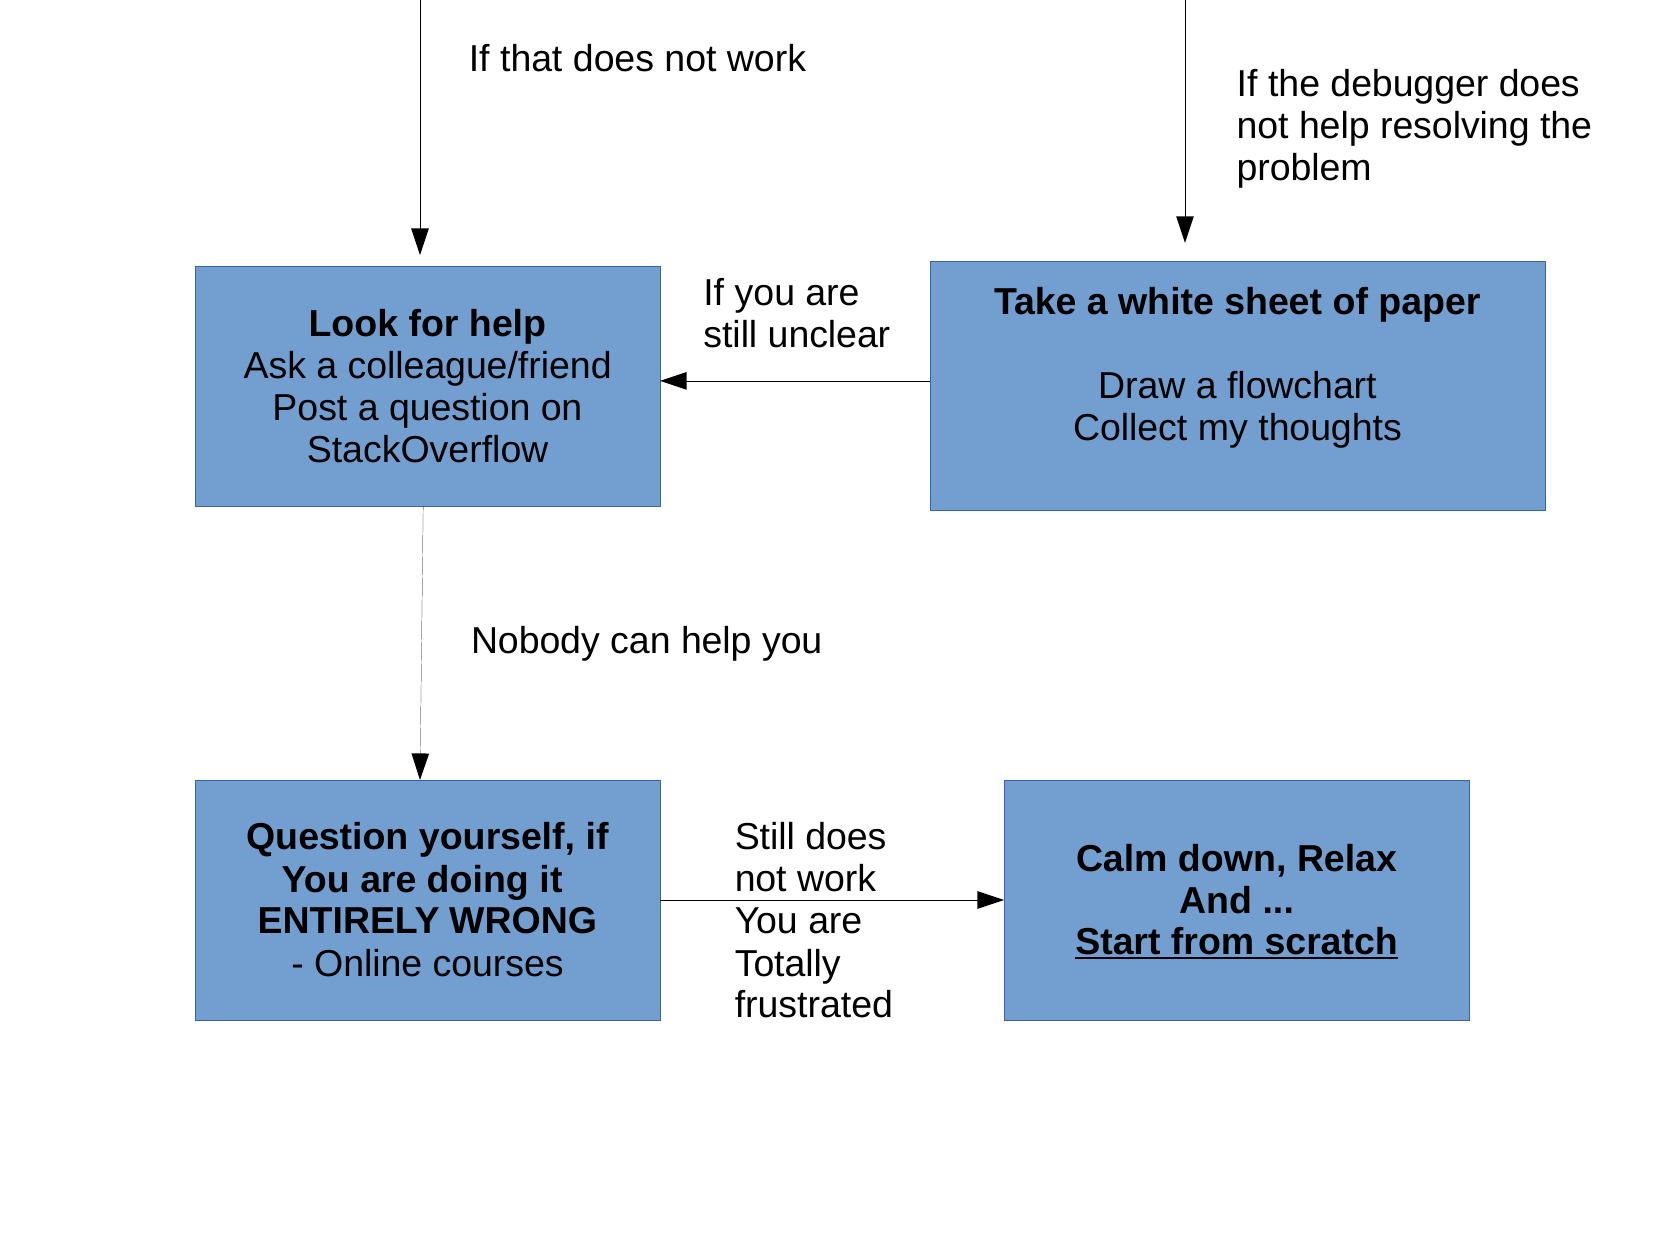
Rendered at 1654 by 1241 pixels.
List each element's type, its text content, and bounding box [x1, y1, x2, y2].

text_box If you are still unclear [688, 263, 906, 363]
text_box If that does not work [454, 30, 841, 174]
text_box Nobody can help you [456, 612, 838, 670]
text_box Take a white sheet of paper Draw a flowchart Collect my thoughts [930, 261, 1546, 511]
text_box If the debugger does not help resolving the problem [1221, 55, 1608, 200]
text_box Look for help Ask a colleague/friend Post a question on StackOverflow [195, 266, 661, 507]
text_box Question yourself, if You are doing it ENTIRELY WRONG - Online courses [195, 780, 661, 1021]
text_box Calm down, Relax And ... Start from scratch [1004, 780, 1470, 1021]
text_box Still does not work You are Totally frustrated [720, 808, 962, 1034]
